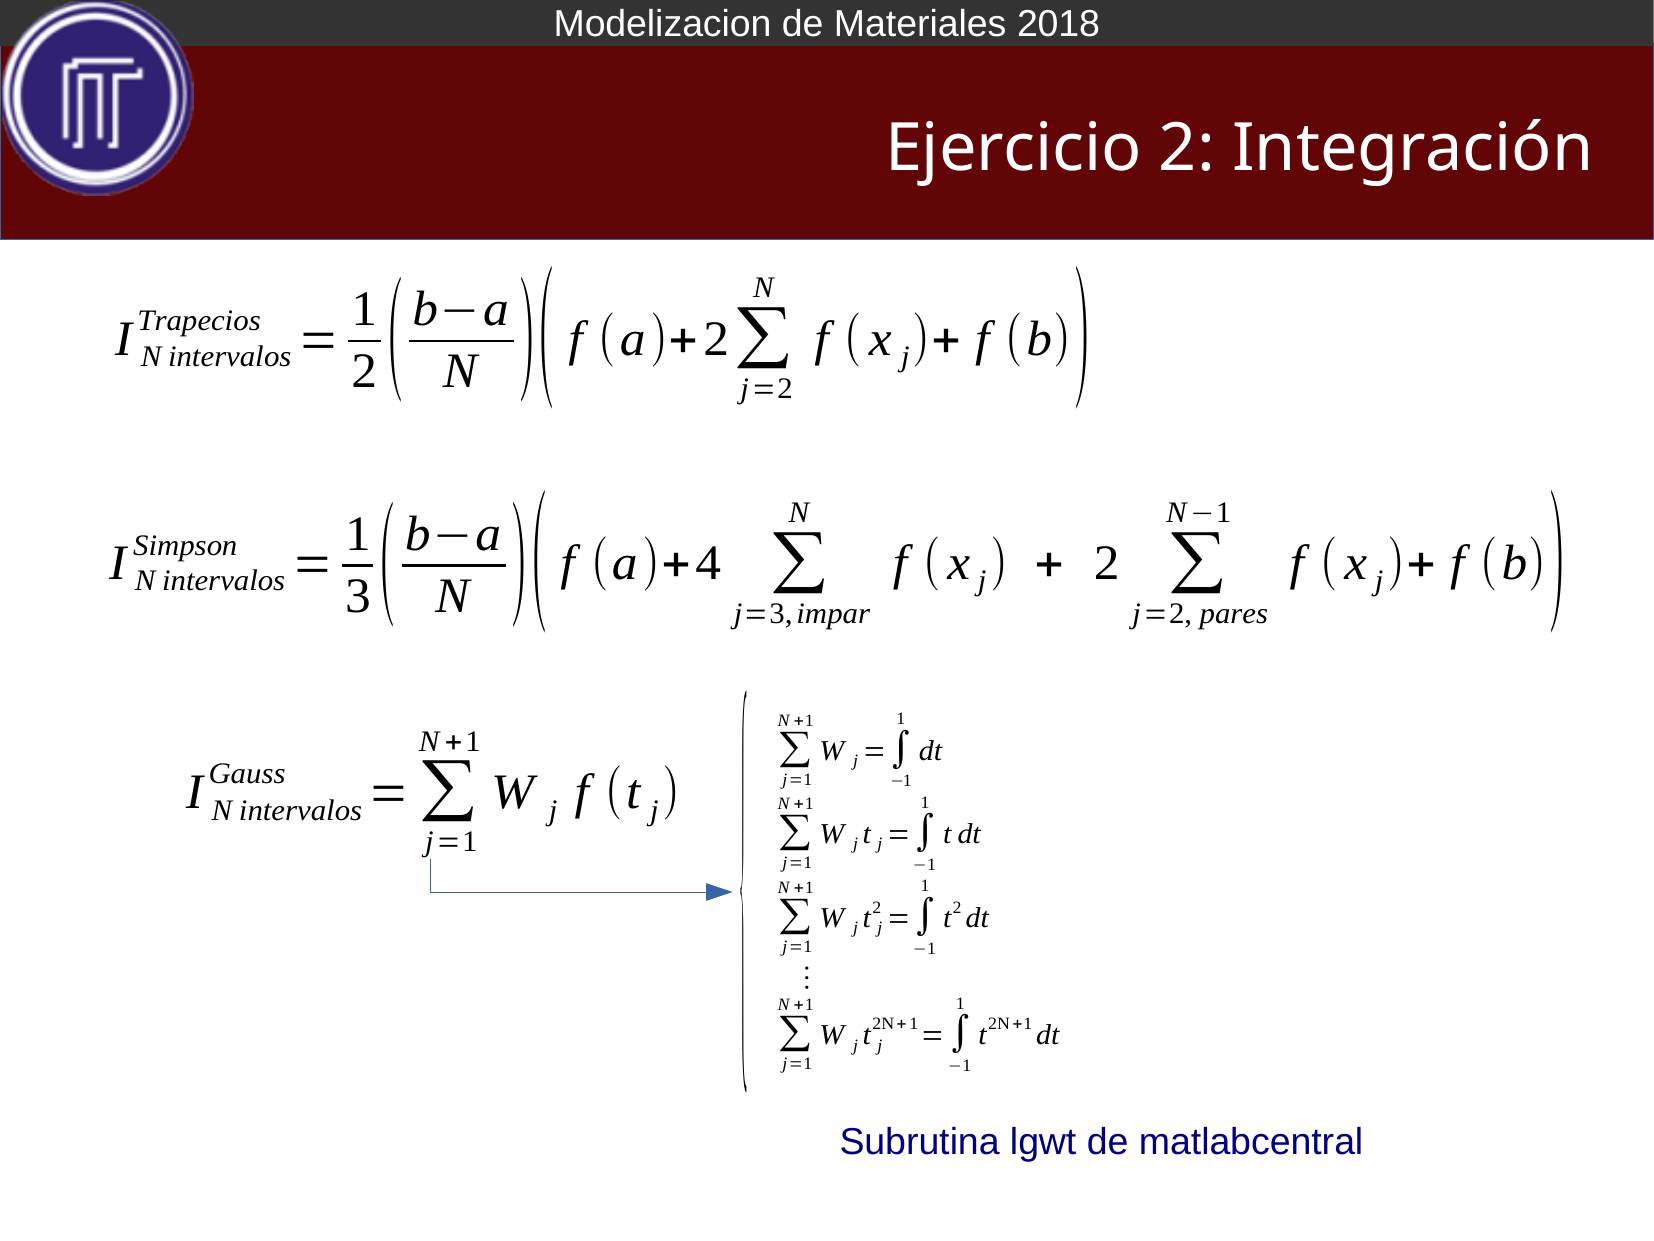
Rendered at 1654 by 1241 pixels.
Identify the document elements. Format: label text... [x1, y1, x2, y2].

text_box Subrutina lgwt de matlabcentral [824, 1112, 1379, 1170]
chart [103, 263, 1097, 412]
chart [732, 690, 1070, 1094]
chart [97, 488, 1572, 637]
picture [0, 0, 194, 196]
title Ejercicio 2: Integración [41, 70, 1654, 218]
chart [174, 724, 686, 859]
